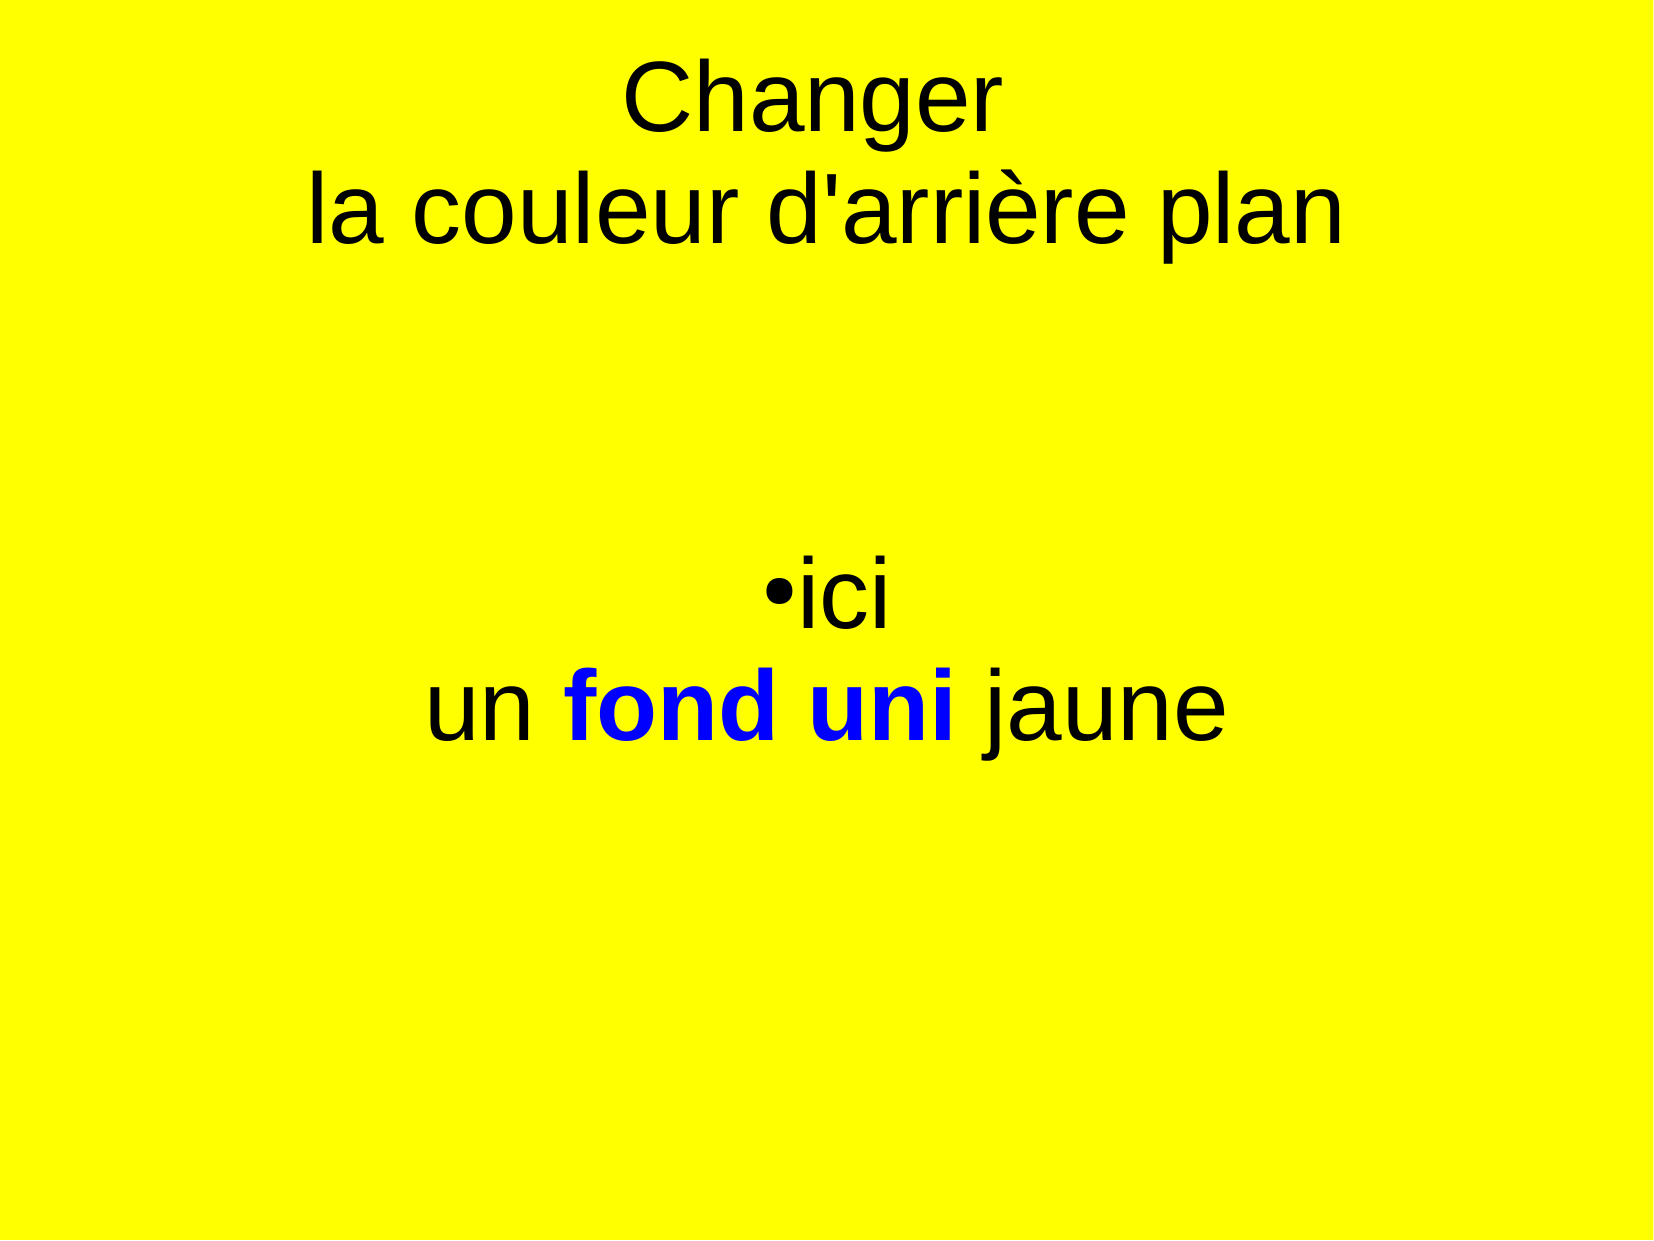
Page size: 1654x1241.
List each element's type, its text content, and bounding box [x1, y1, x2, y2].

title Changer la couleur d'arrière plan [82, 41, 1571, 265]
subtitle ici un fond uni jaune [82, 290, 1571, 1010]
